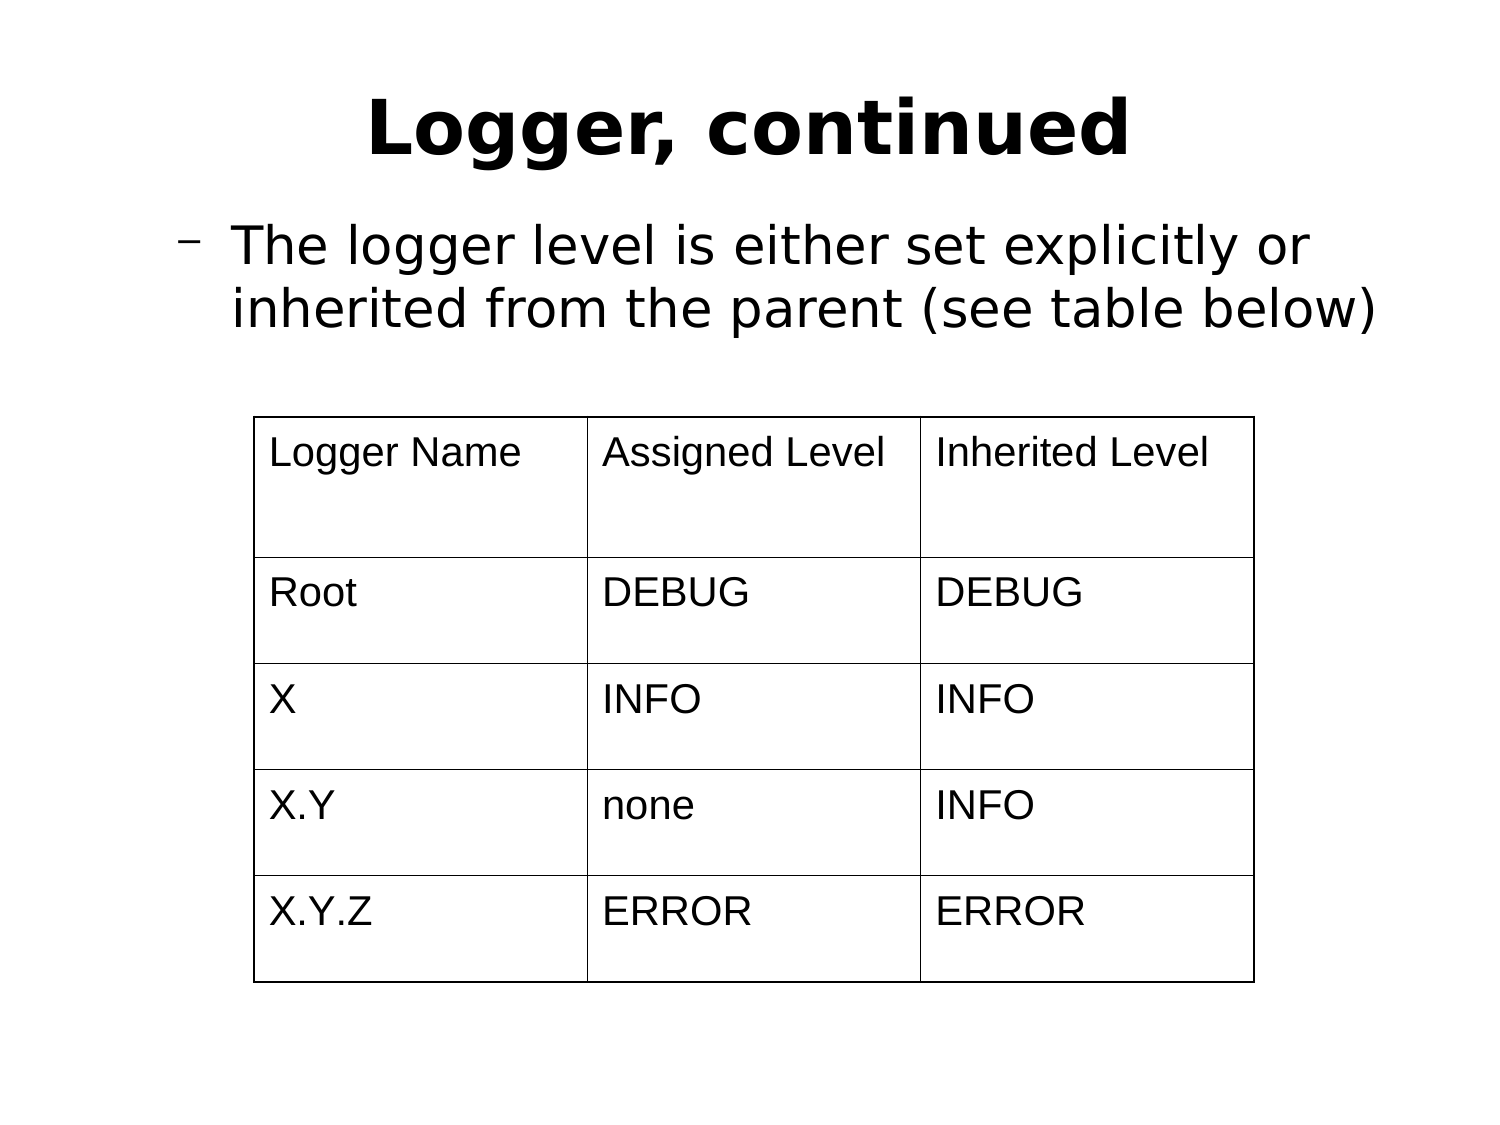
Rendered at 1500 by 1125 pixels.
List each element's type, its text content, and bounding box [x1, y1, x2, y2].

table_cell ERROR [921, 876, 1253, 981]
list The logger level is either set explicitly or inherited from the parent (see table below) [75, 204, 1395, 1075]
table_header Assigned Level [588, 418, 920, 557]
table_cell INFO [921, 770, 1253, 875]
table_cell ERROR [588, 876, 920, 981]
table_cell DEBUG [921, 558, 1253, 663]
table_cell X.Y.Z [255, 876, 587, 981]
table_header Logger Name [255, 418, 587, 557]
table_cell Root [255, 558, 587, 663]
title Logger, continued [75, 44, 1425, 177]
table_cell X.Y [255, 770, 587, 875]
table_header Inherited Level [921, 418, 1253, 557]
table_cell INFO [588, 664, 920, 769]
table_cell none [588, 770, 920, 875]
table_cell DEBUG [588, 558, 920, 663]
table_cell X [255, 664, 587, 769]
table_cell INFO [921, 664, 1253, 769]
